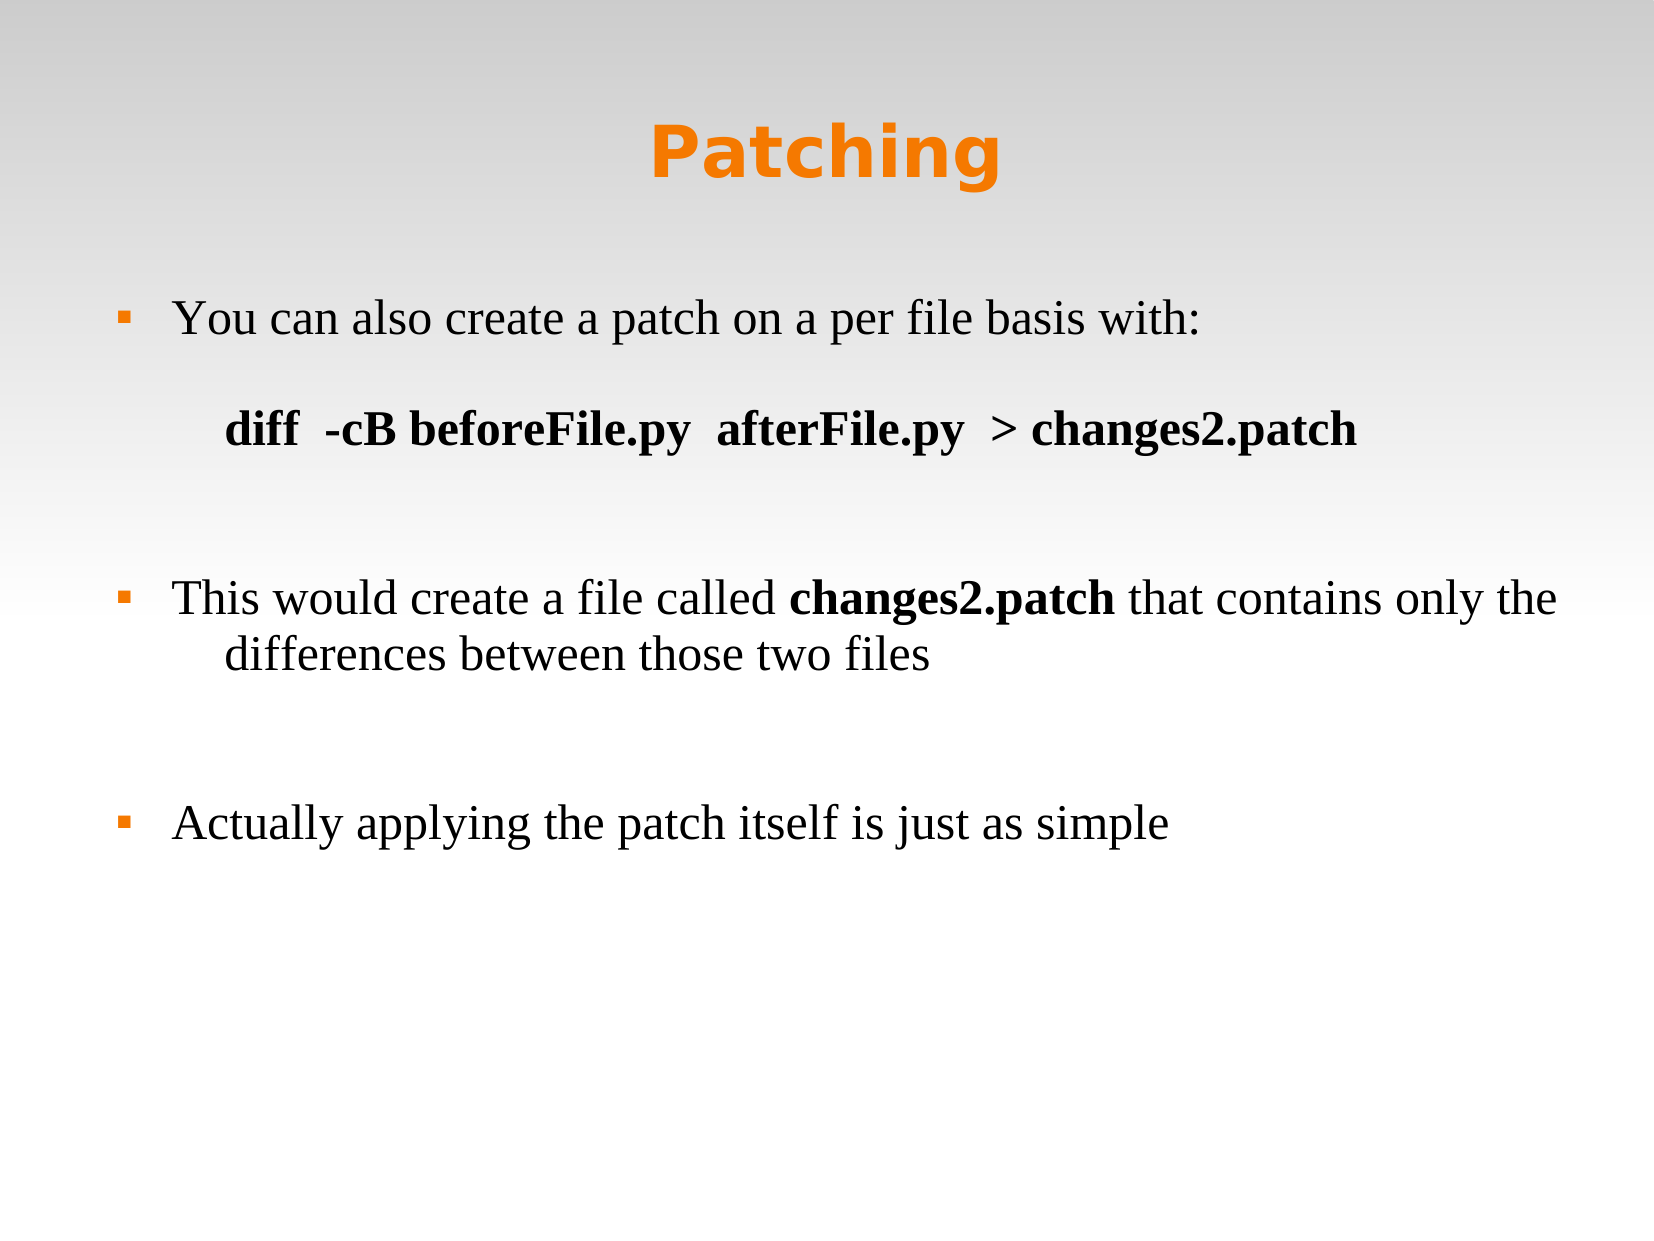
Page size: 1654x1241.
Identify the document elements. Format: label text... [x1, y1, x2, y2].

title Patching [82, 49, 1571, 257]
list You can also create a patch on a per file basis with: diff -cB beforeFile.py afterFile.py > changes2.patch This would create a file called changes2.patch that contains only the differences between those two files Actually applying the patch itself is just as simple [82, 290, 1571, 1109]
